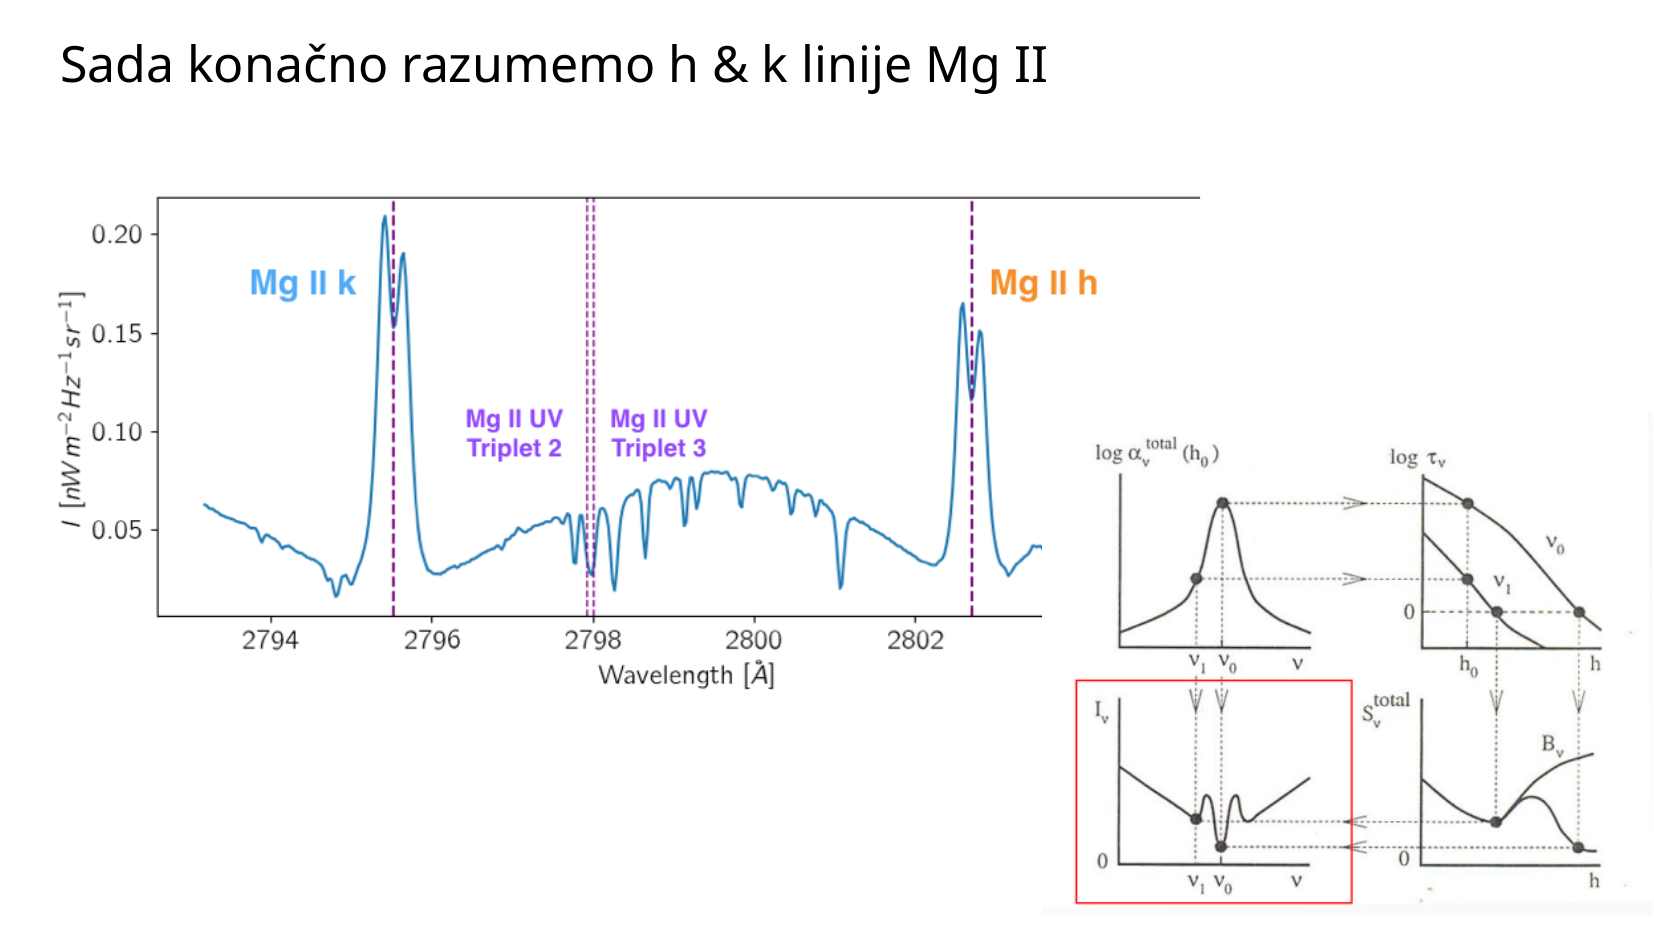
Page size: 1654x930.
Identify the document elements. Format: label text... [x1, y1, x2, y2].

picture [37, 187, 1653, 930]
title Sada konačno razumemo h & k linije Mg II [59, 13, 1648, 113]
